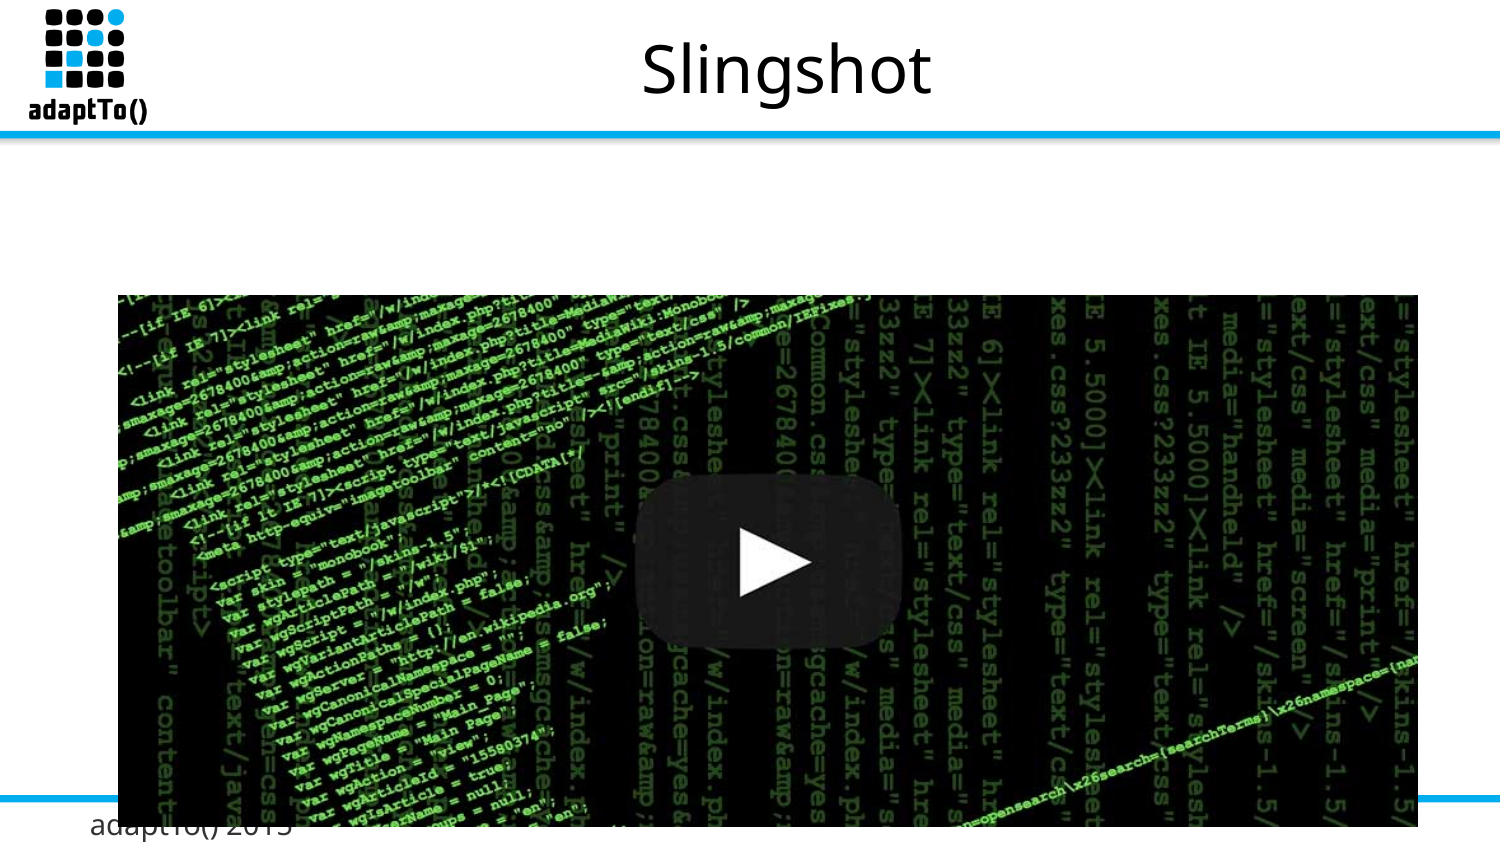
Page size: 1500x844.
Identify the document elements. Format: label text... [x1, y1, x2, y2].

picture [27, 6, 148, 126]
title Slingshot [150, 15, 1425, 121]
picture [118, 295, 1418, 827]
